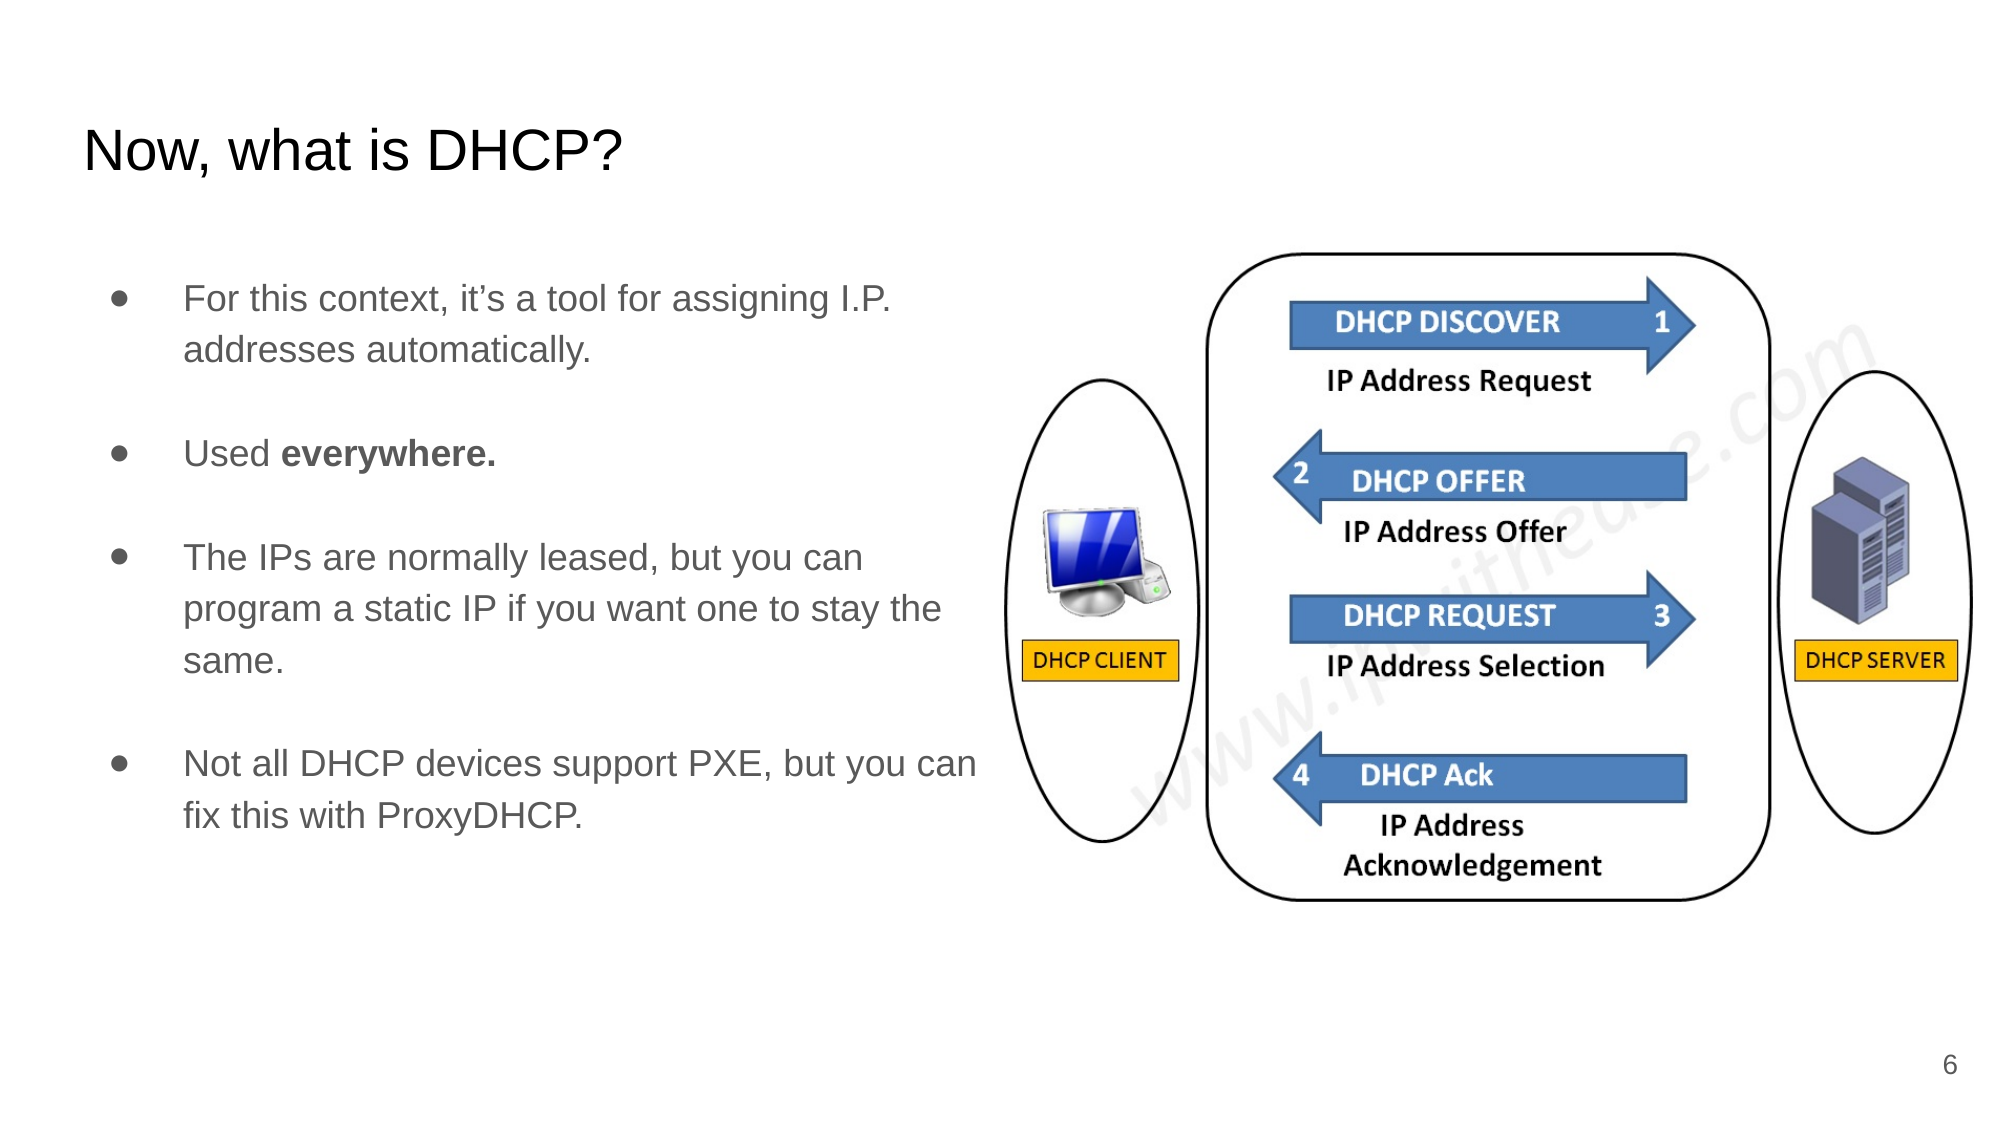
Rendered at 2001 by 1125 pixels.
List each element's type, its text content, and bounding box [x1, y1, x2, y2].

picture [1003, 220, 1974, 905]
list For this context, it’s a tool for assigning I.P. addresses automatically. Used everywhere. The IPs are normally leased, but you can program a static IP if you want one to stay the same. Not all DHCP devices support PXE, but you can fix this with ProxyDHCP. [68, 252, 1000, 1000]
slide_number <number> [1853, 1019, 1974, 1106]
title Now, what is DHCP? [68, 97, 1932, 223]
